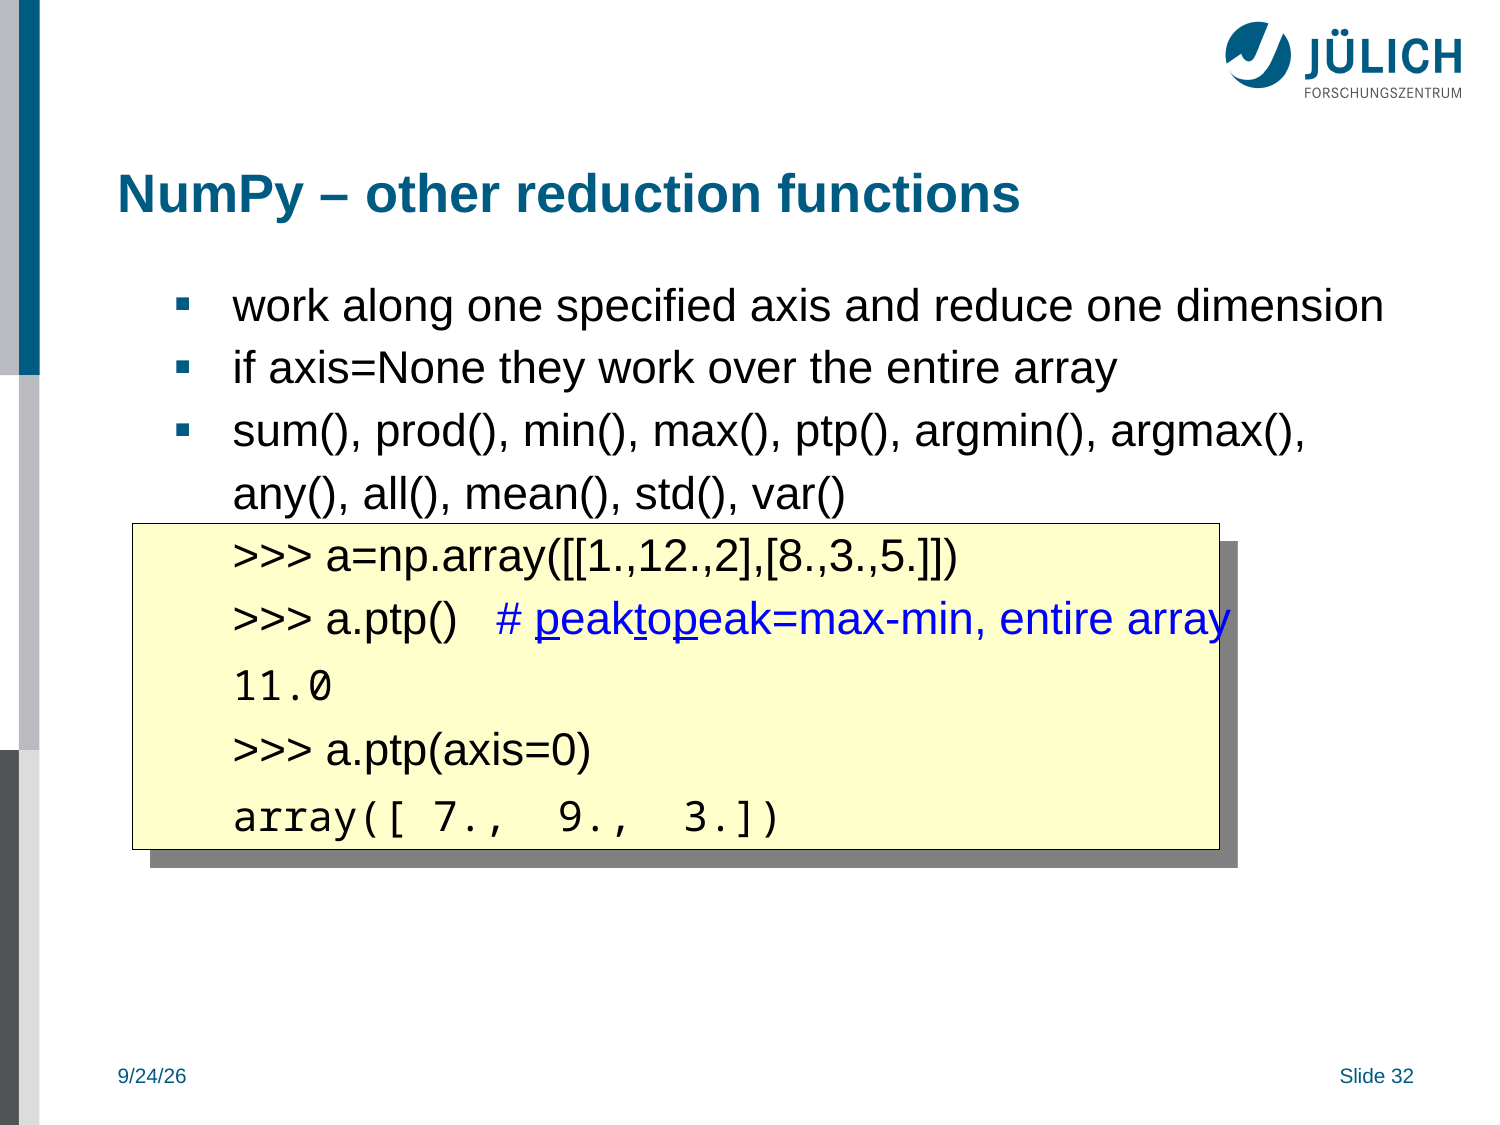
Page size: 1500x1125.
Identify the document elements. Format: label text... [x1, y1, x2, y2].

picture [1224, 20, 1461, 98]
list work along one specified axis and reduce one dimension if axis=None they work over the entire array sum(), prod(), min(), max(), ptp(), argmin(), argmax(), any(), all(), mean(), std(), var() >>> a=np.array([[1.,12.,2],[8.,3.,5.]]) >>> a.ptp() # peaktopeak=max-min, entire array 11.0 >>> a.ptp(axis=0) array([ 7., 9., 3.]) [120, 279, 1396, 955]
title NumPy – other reduction functions [117, 99, 1393, 288]
